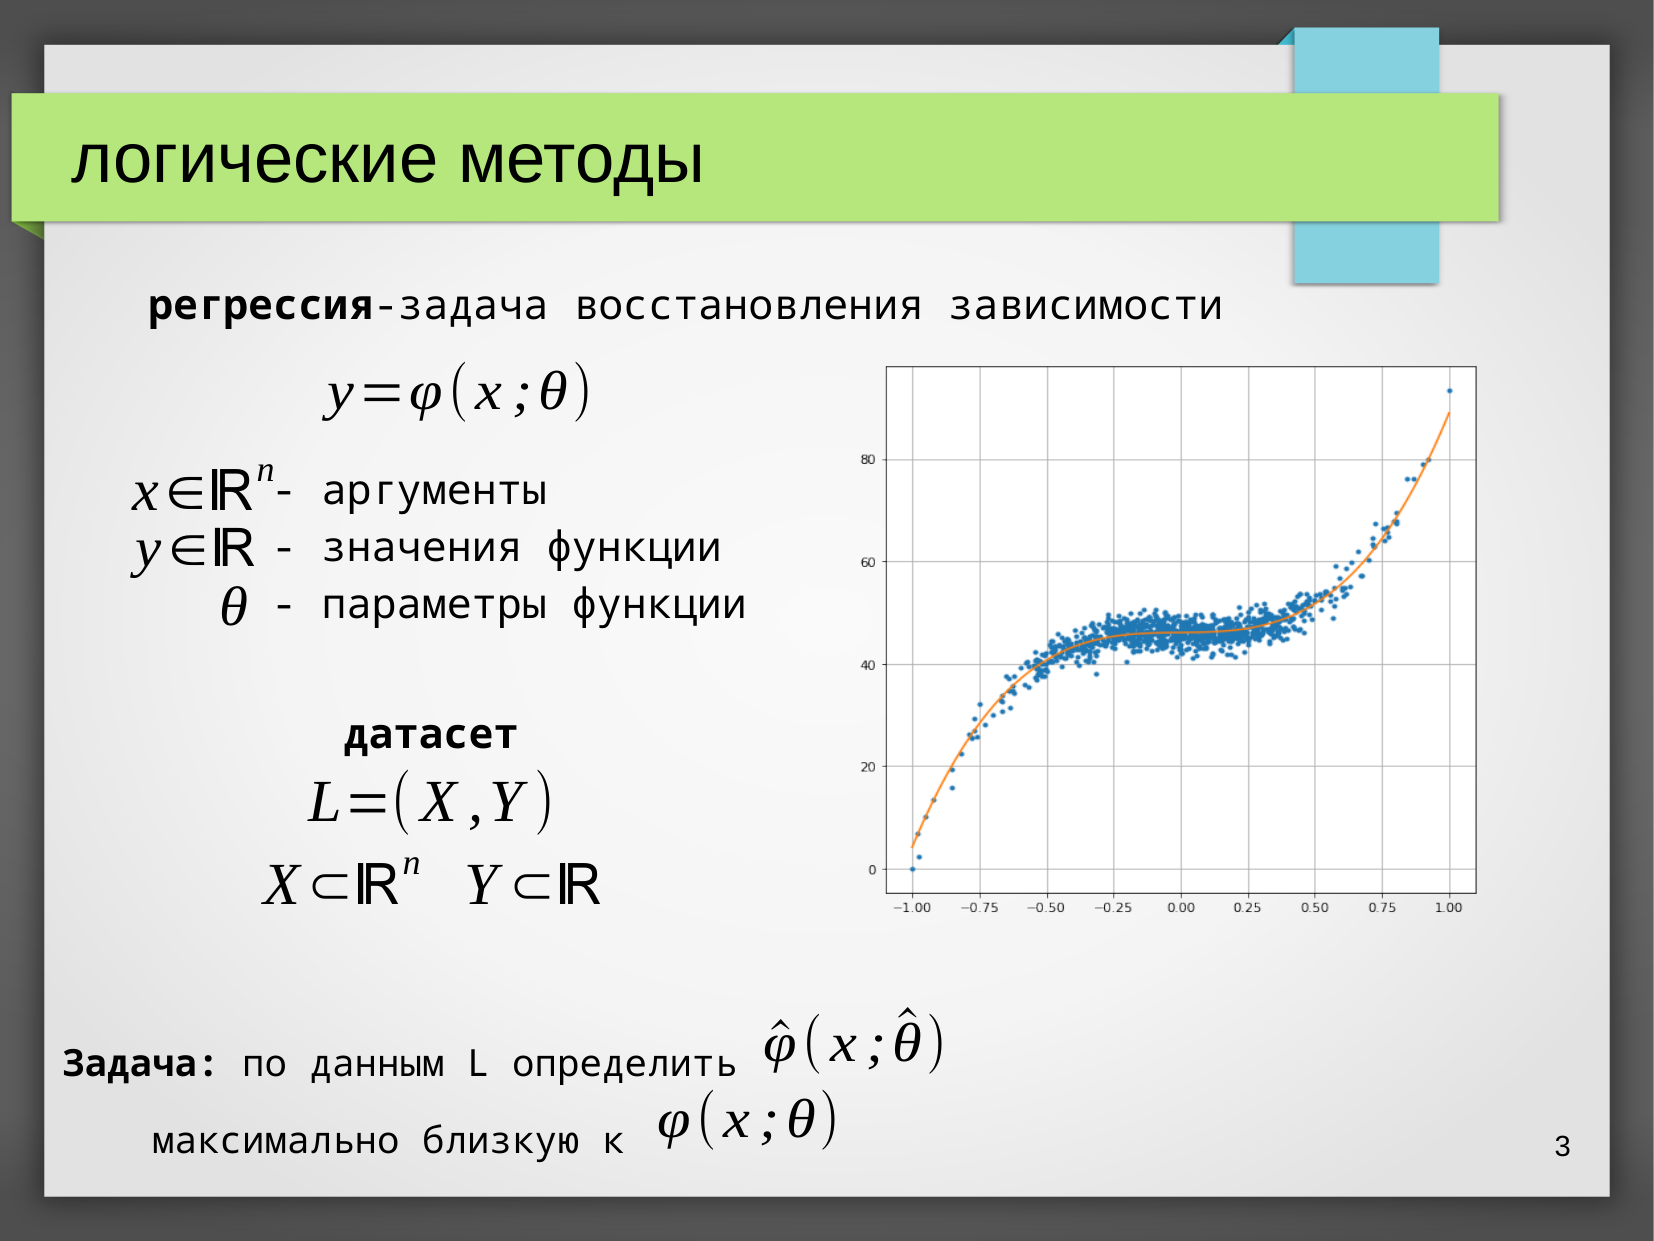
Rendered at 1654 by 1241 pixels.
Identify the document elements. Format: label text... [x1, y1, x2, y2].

chart [295, 766, 565, 839]
text_box Задача: по данным L определить максимально близкую к [47, 1003, 1028, 1165]
picture [0, 0, 1654, 1241]
chart [646, 1086, 851, 1153]
text_box датасет [236, 696, 626, 922]
chart [118, 448, 286, 638]
title логические методы [70, 118, 1205, 199]
subtitle - аргументы - значения функции - параметры функции [271, 453, 785, 638]
text_box регрессия-задача восстановления зависимости [133, 267, 1241, 380]
chart [752, 1003, 957, 1078]
chart [308, 358, 603, 426]
